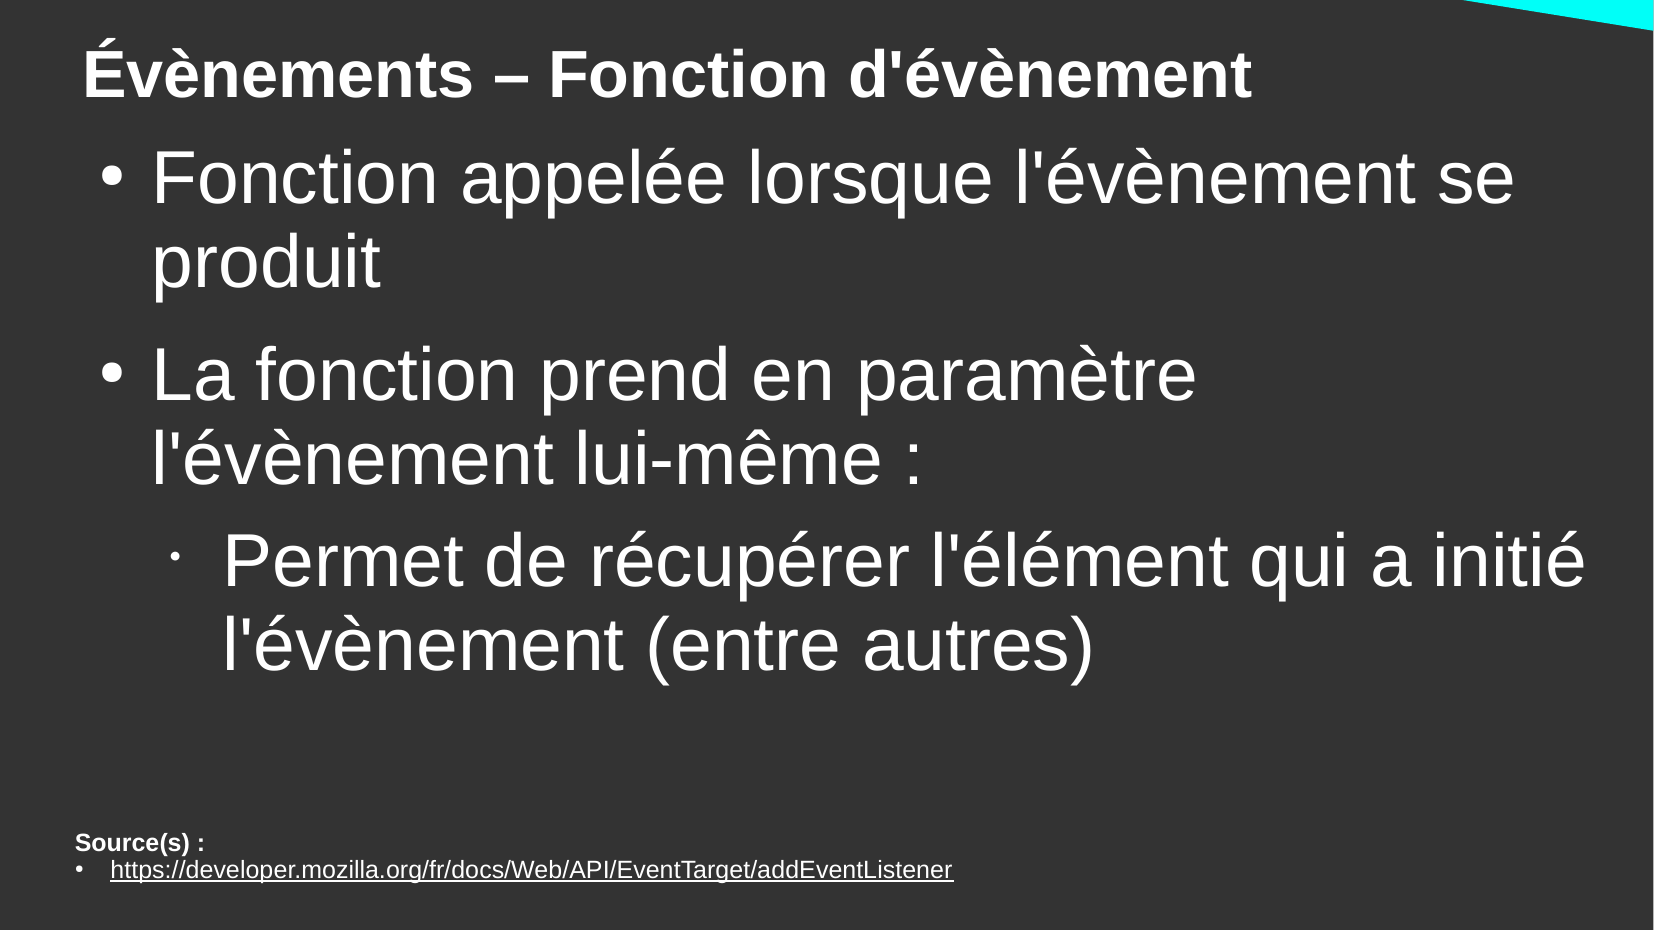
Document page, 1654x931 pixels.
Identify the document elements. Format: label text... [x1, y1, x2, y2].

text_box Source(s) : https://developer.mozilla.org/fr/docs/Web/API/EventTarget/addEventListener [60, 820, 1583, 892]
list Fonction appelée lorsque l'évènement se produit La fonction prend en paramètre l'évènement lui-même : Permet de récupérer l'élément qui a initié l'évènement (entre autres) [80, 135, 1620, 745]
text_box [1462, 0, 1654, 31]
title Évènements – Fonction d'évènement [82, 37, 1571, 114]
